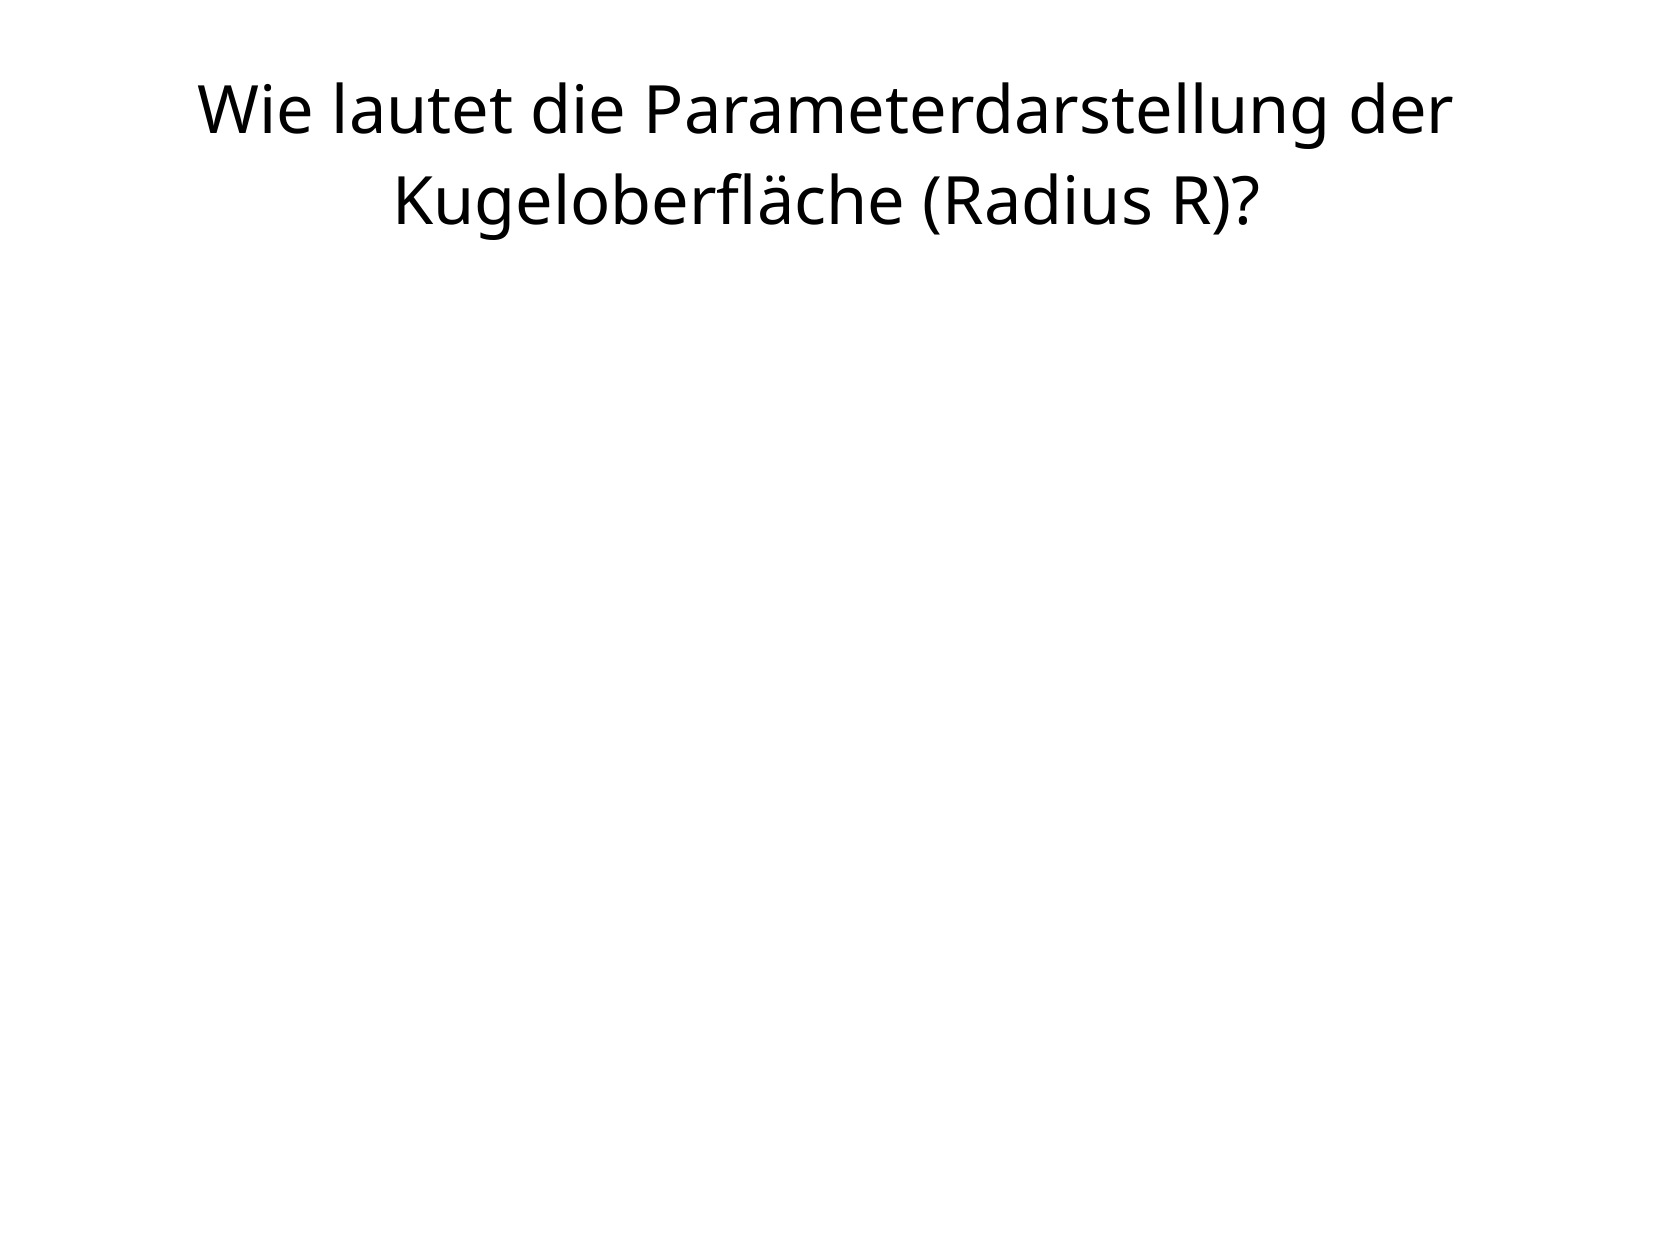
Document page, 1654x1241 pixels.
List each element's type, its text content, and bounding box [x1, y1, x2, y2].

title Wie lautet die Parameterdarstellung der Kugeloberfläche (Radius R)? [82, 49, 1571, 257]
